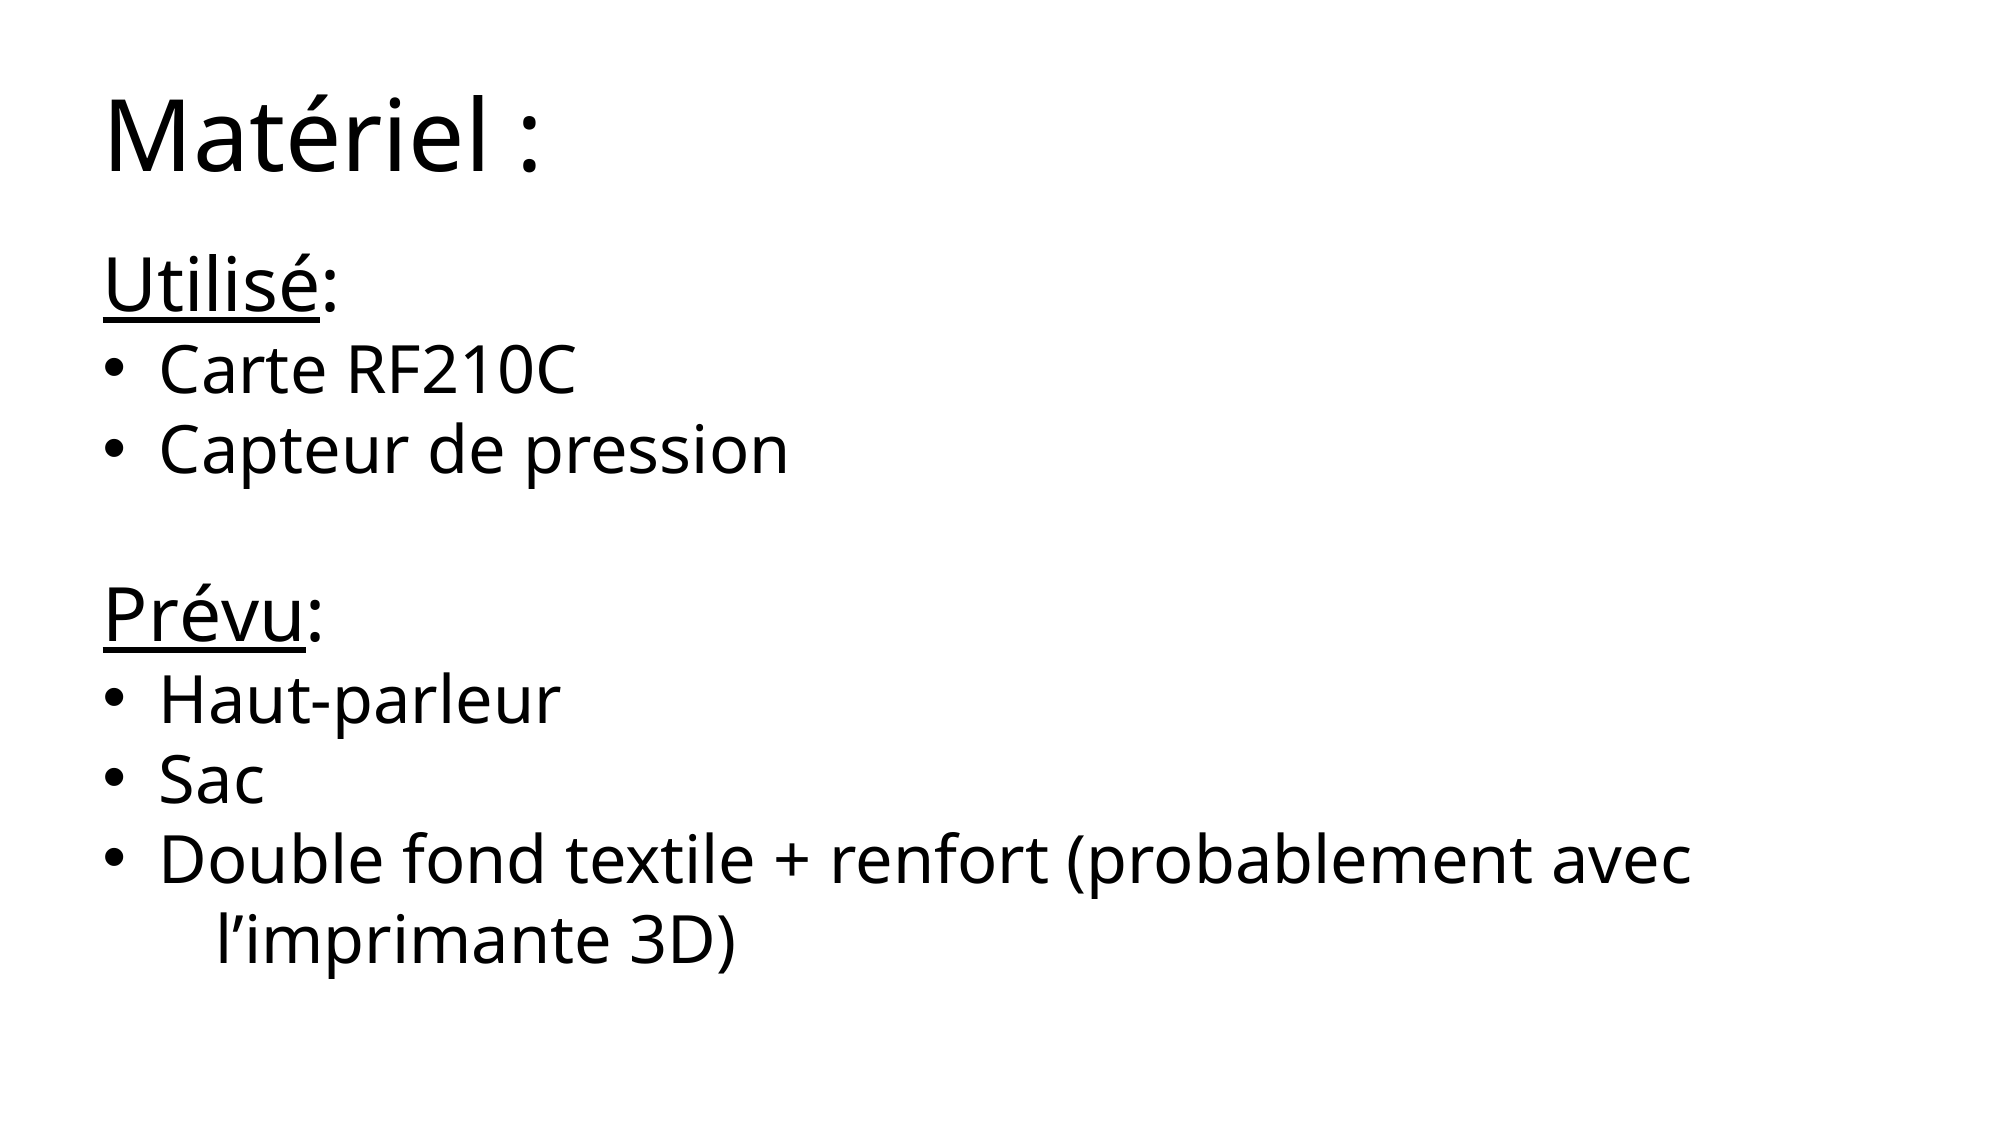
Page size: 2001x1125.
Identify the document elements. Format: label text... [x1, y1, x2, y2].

text_box Matériel : Utilisé: Carte RF210C Capteur de pression Prévu: Haut-parleur Sac Double fond textile + renfort (probablement avec l’imprimante 3D) [87, 64, 1913, 994]
